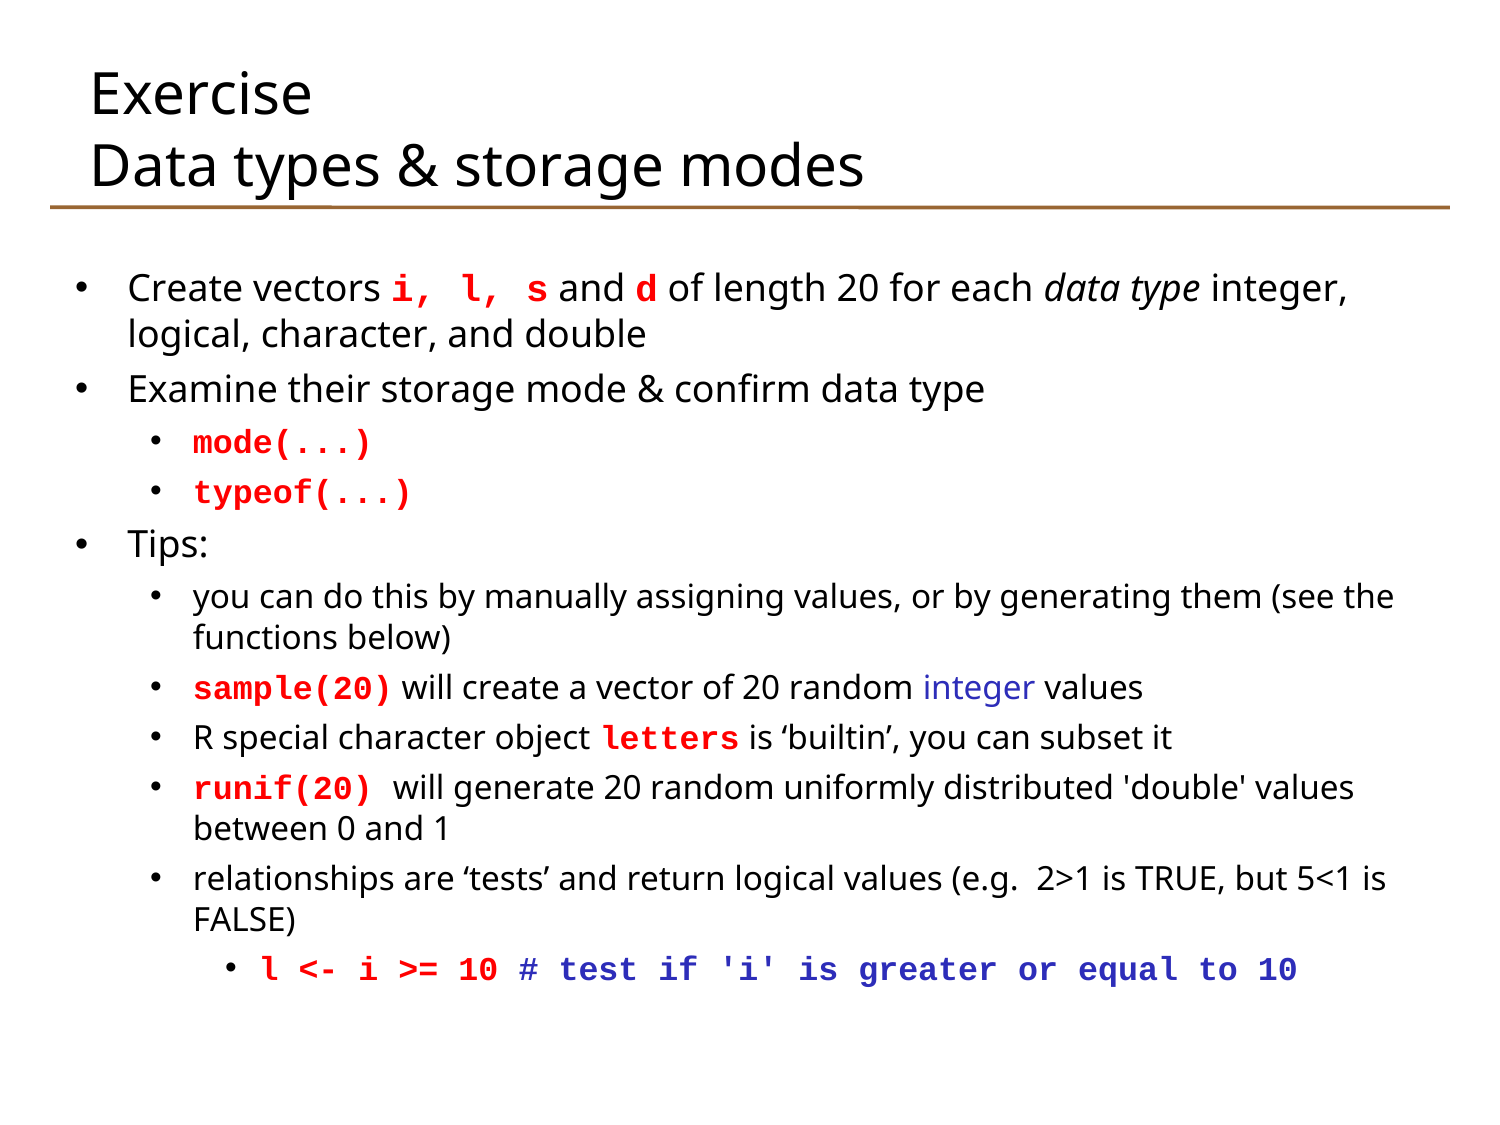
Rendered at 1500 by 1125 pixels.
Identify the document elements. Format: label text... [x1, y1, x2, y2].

text_box Exercise Data types & storage modes [75, 32, 1425, 221]
text_box Create vectors i, l, s and d of length 20 for each data type integer, logical, character, and double Examine their storage mode & confirm data type mode(...)‏ typeof(...) Tips: you can do this by manually assigning values, or by generating them (see the functions below) sample(20) will create a vector of 20 random integer values R special character object letters is ‘builtin’, you can subset it runif(20) will generate 20 random uniformly distributed 'double' values between 0 and 1 relationships are ‘tests’ and return logical values (e.g. 2>1 is TRUE, but 5<1 is FALSE)‏ l <- i >= 10 # test if 'i' is greater or equal to 10 [75, 263, 1425, 1006]
